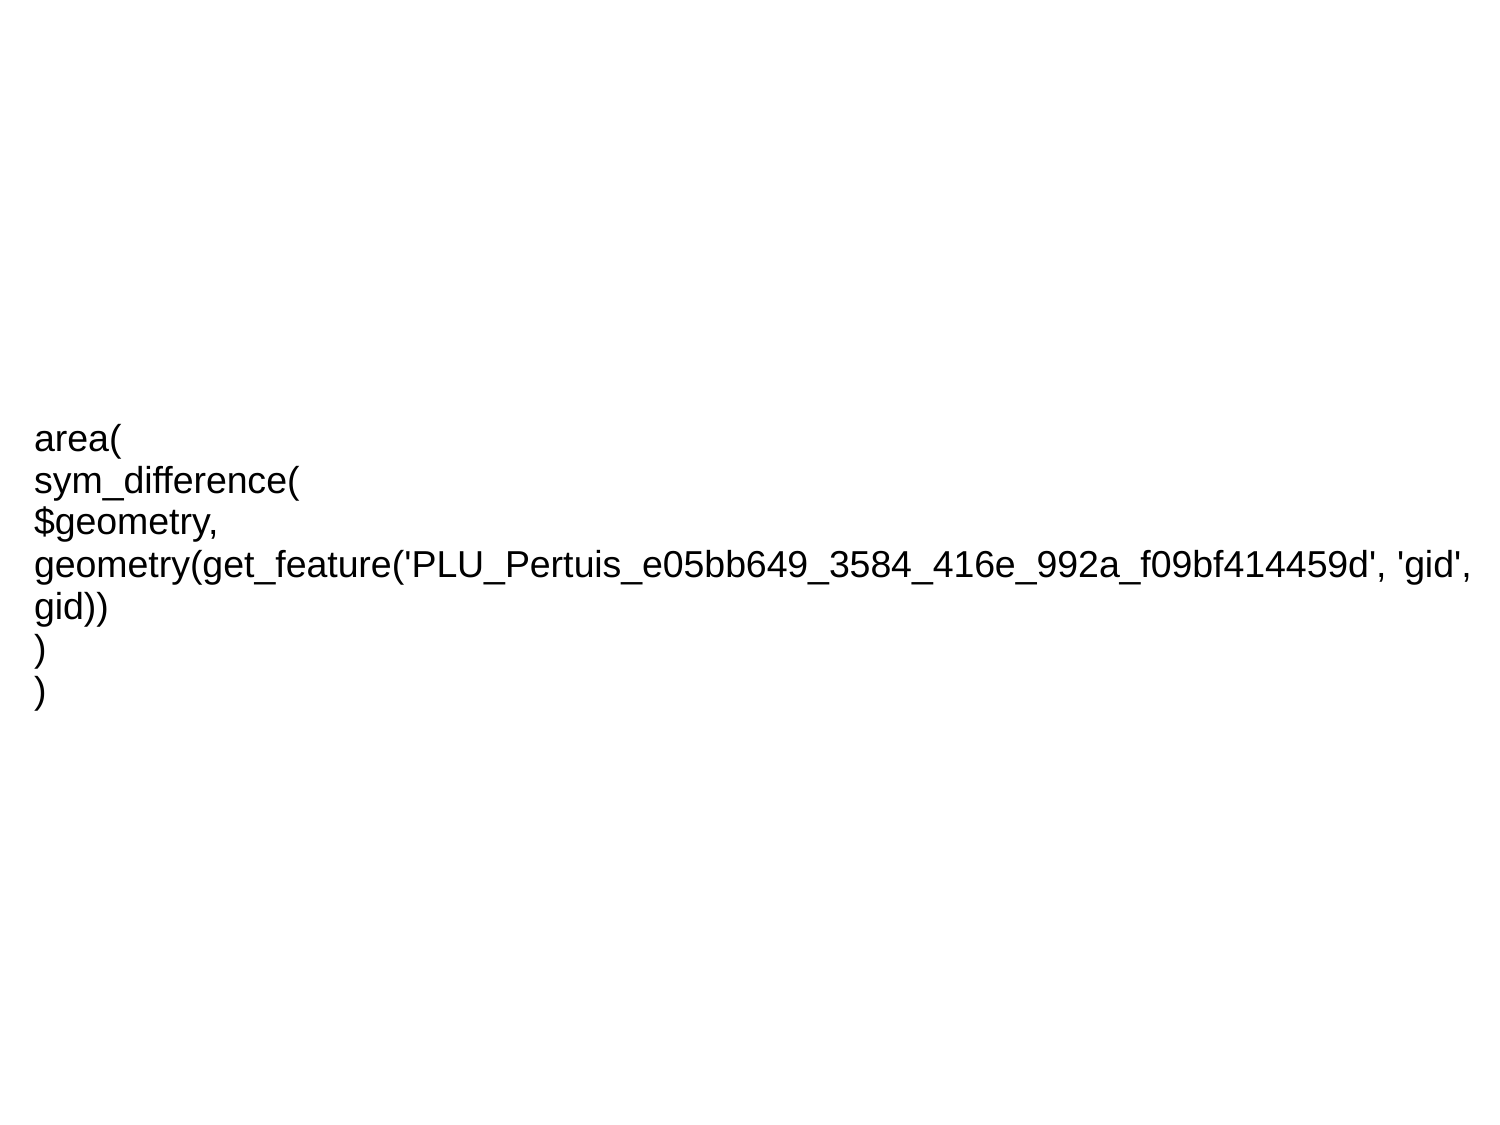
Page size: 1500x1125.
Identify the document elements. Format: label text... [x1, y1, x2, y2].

text_box area( sym_difference( $geometry, geometry(get_feature('PLU_Pertuis_e05bb649_3584_416e_992a_f09bf414459d', 'gid', gid)) ) ) [19, 409, 1487, 719]
